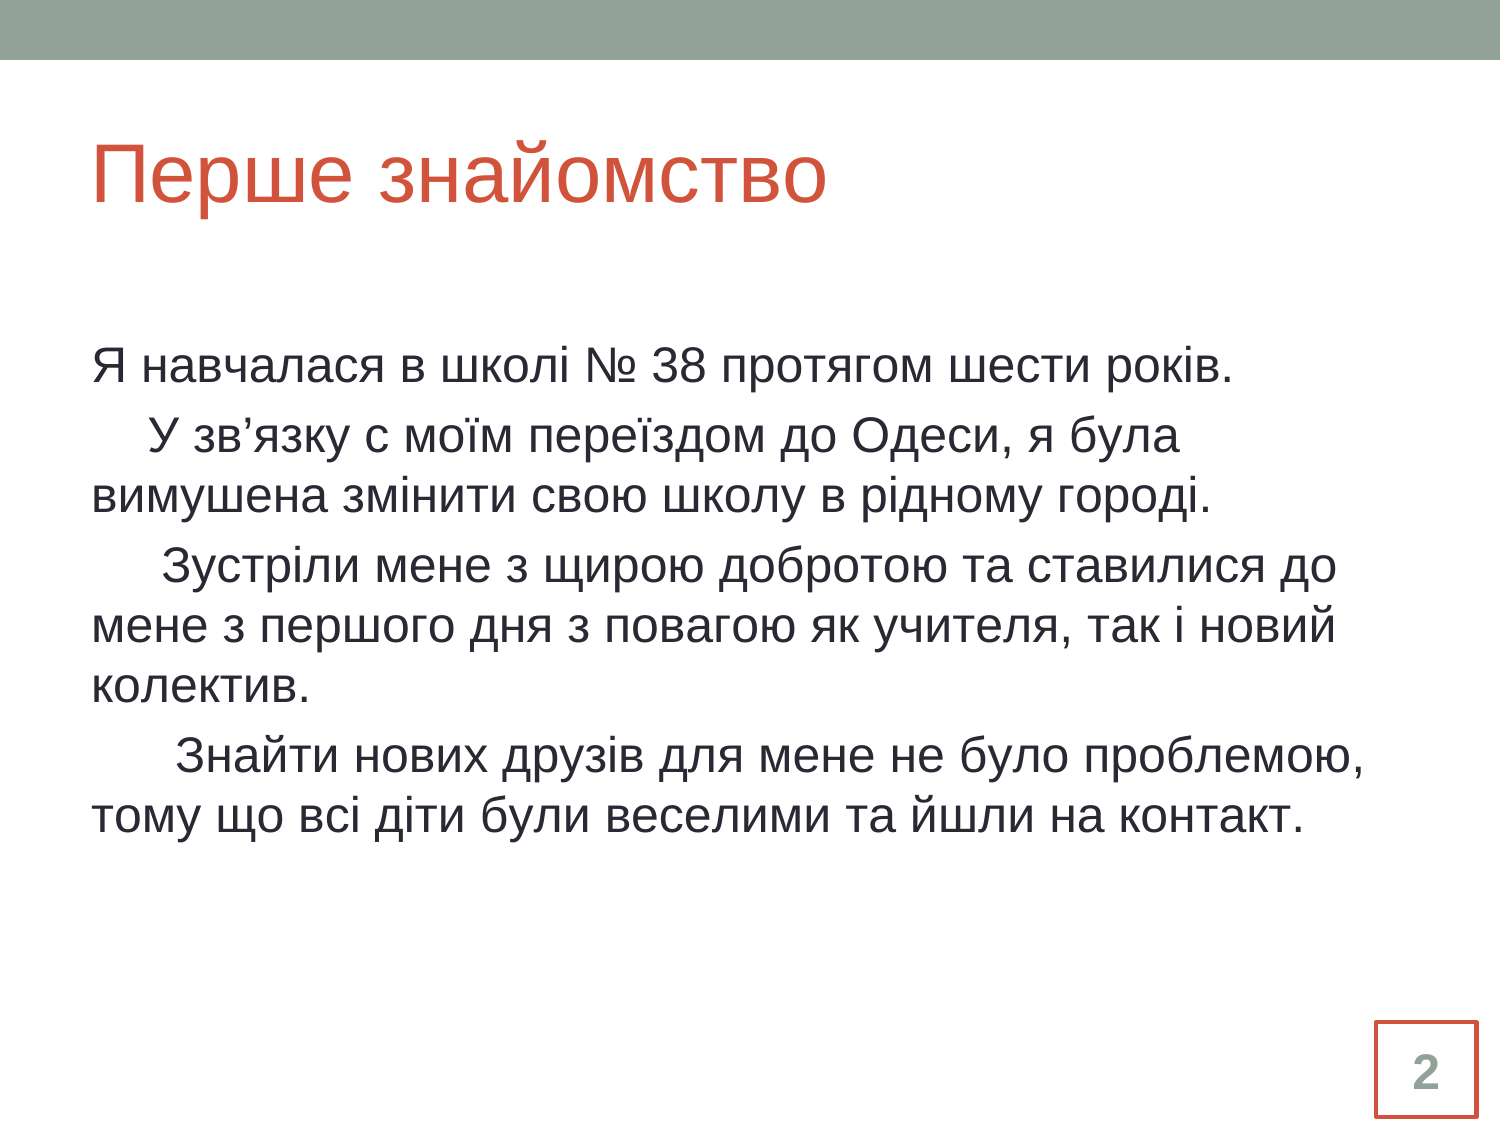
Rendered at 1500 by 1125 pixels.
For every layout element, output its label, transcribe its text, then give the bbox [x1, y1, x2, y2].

title Перше знайомство [75, 87, 1426, 251]
text_box 2 [1376, 1022, 1476, 1117]
list Я навчалася в школі № 38 протягом шести років. У зв’язку с моїм переїздом до Одеси, я була вимушена змінити свою школу в рідному городі. Зустріли мене з щирою добротою та ставилися до мене з першого дня з повагою як учителя, так і новий колектив. Знайти нових друзів для мене не було проблемою, тому що всі діти були веселими та йшли на контакт. [76, 324, 1427, 1125]
